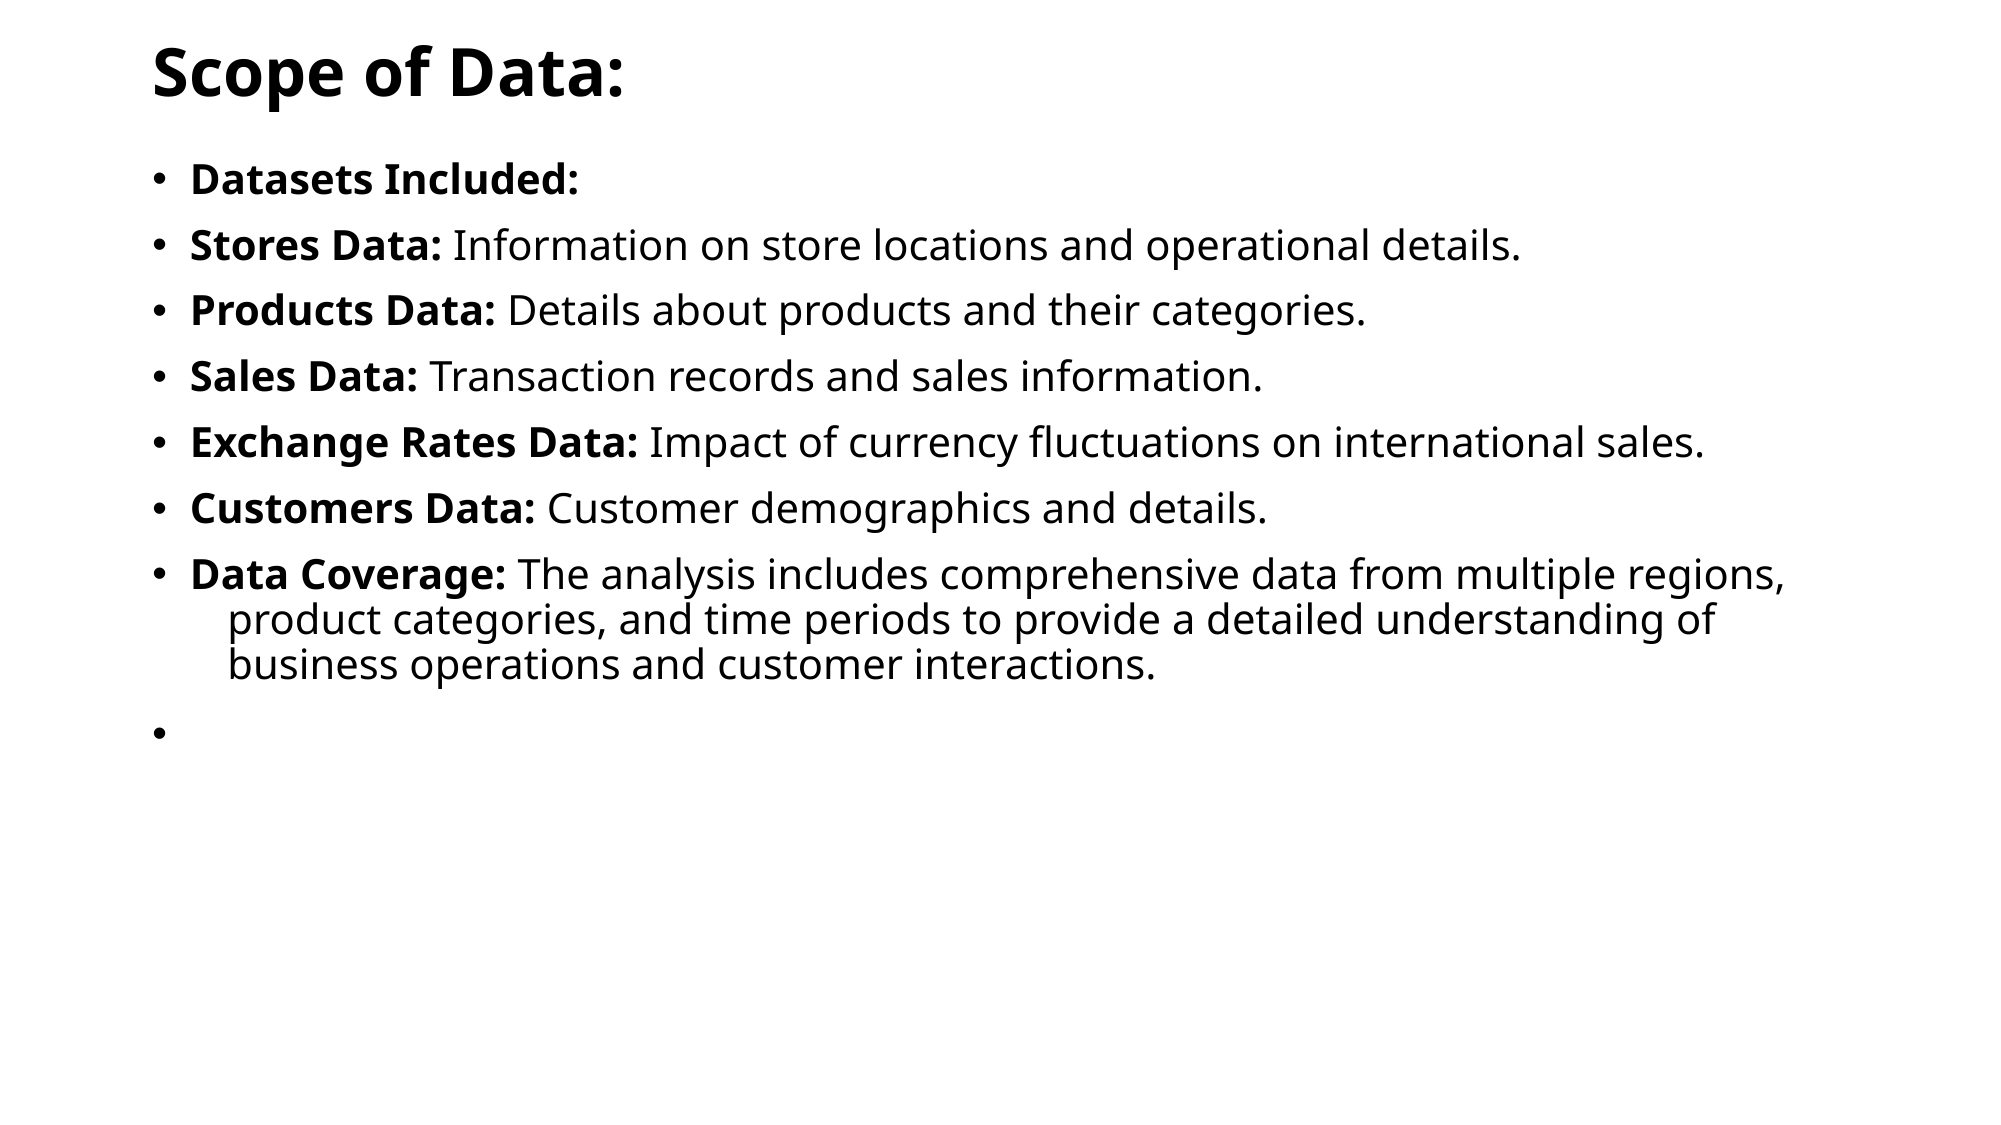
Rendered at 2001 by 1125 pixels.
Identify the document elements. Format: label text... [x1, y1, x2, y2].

title Scope of Data: [137, 1, 1863, 149]
list Datasets Included: Stores Data: Information on store locations and operational details. Products Data: Details about products and their categories. Sales Data: Transaction records and sales information. Exchange Rates Data: Impact of currency fluctuations on international sales. Customers Data: Customer demographics and details. Data Coverage: The analysis includes comprehensive data from multiple regions, product categories, and time periods to provide a detailed understanding of business operations and customer interactions. [137, 150, 1863, 1014]
